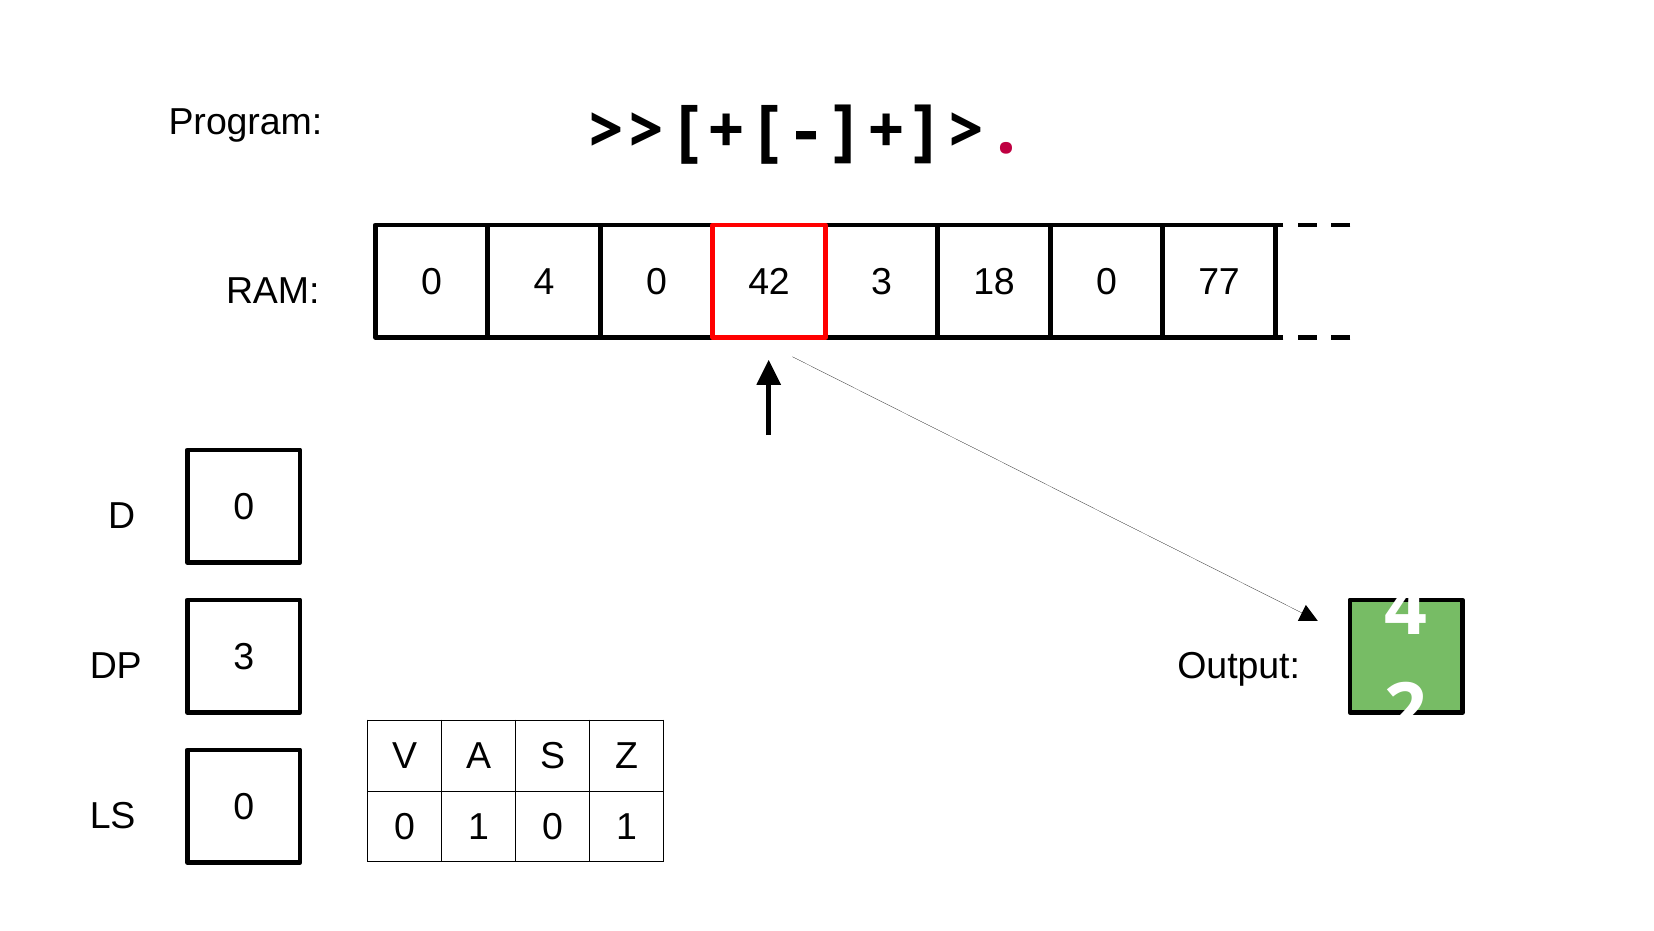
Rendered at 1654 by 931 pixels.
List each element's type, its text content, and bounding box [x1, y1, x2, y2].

table_cell 1 [442, 792, 515, 861]
text_box 0 [187, 449, 300, 563]
text_box 0 [1050, 224, 1162, 338]
text_box 4 [487, 224, 600, 338]
text_box 0 [375, 224, 487, 338]
text_box 0 [187, 749, 300, 863]
text_box >>[+[-]+]>. [337, 75, 1276, 168]
text_box LS [75, 787, 151, 845]
text_box 18 [937, 224, 1050, 338]
text_box RAM: [211, 262, 362, 362]
table_cell 0 [516, 792, 589, 861]
text_box 77 [1162, 224, 1276, 338]
table_cell 0 [368, 792, 441, 861]
table_header A [442, 721, 515, 791]
table_header S [516, 721, 589, 791]
table_cell 1 [590, 792, 663, 861]
text_box 0 [600, 224, 712, 338]
text_box DP [75, 637, 157, 695]
text_box 3 [826, 224, 937, 338]
text_box 3 [187, 599, 300, 713]
table_header Z [590, 721, 663, 791]
text_box 42 [712, 224, 826, 338]
text_box Program: [153, 93, 337, 151]
table_header V [368, 721, 441, 791]
text_box 42 [1396, 599, 1408, 614]
text_box D [93, 487, 151, 545]
text_box 42 [1349, 599, 1463, 713]
text_box Output: [1162, 637, 1336, 737]
